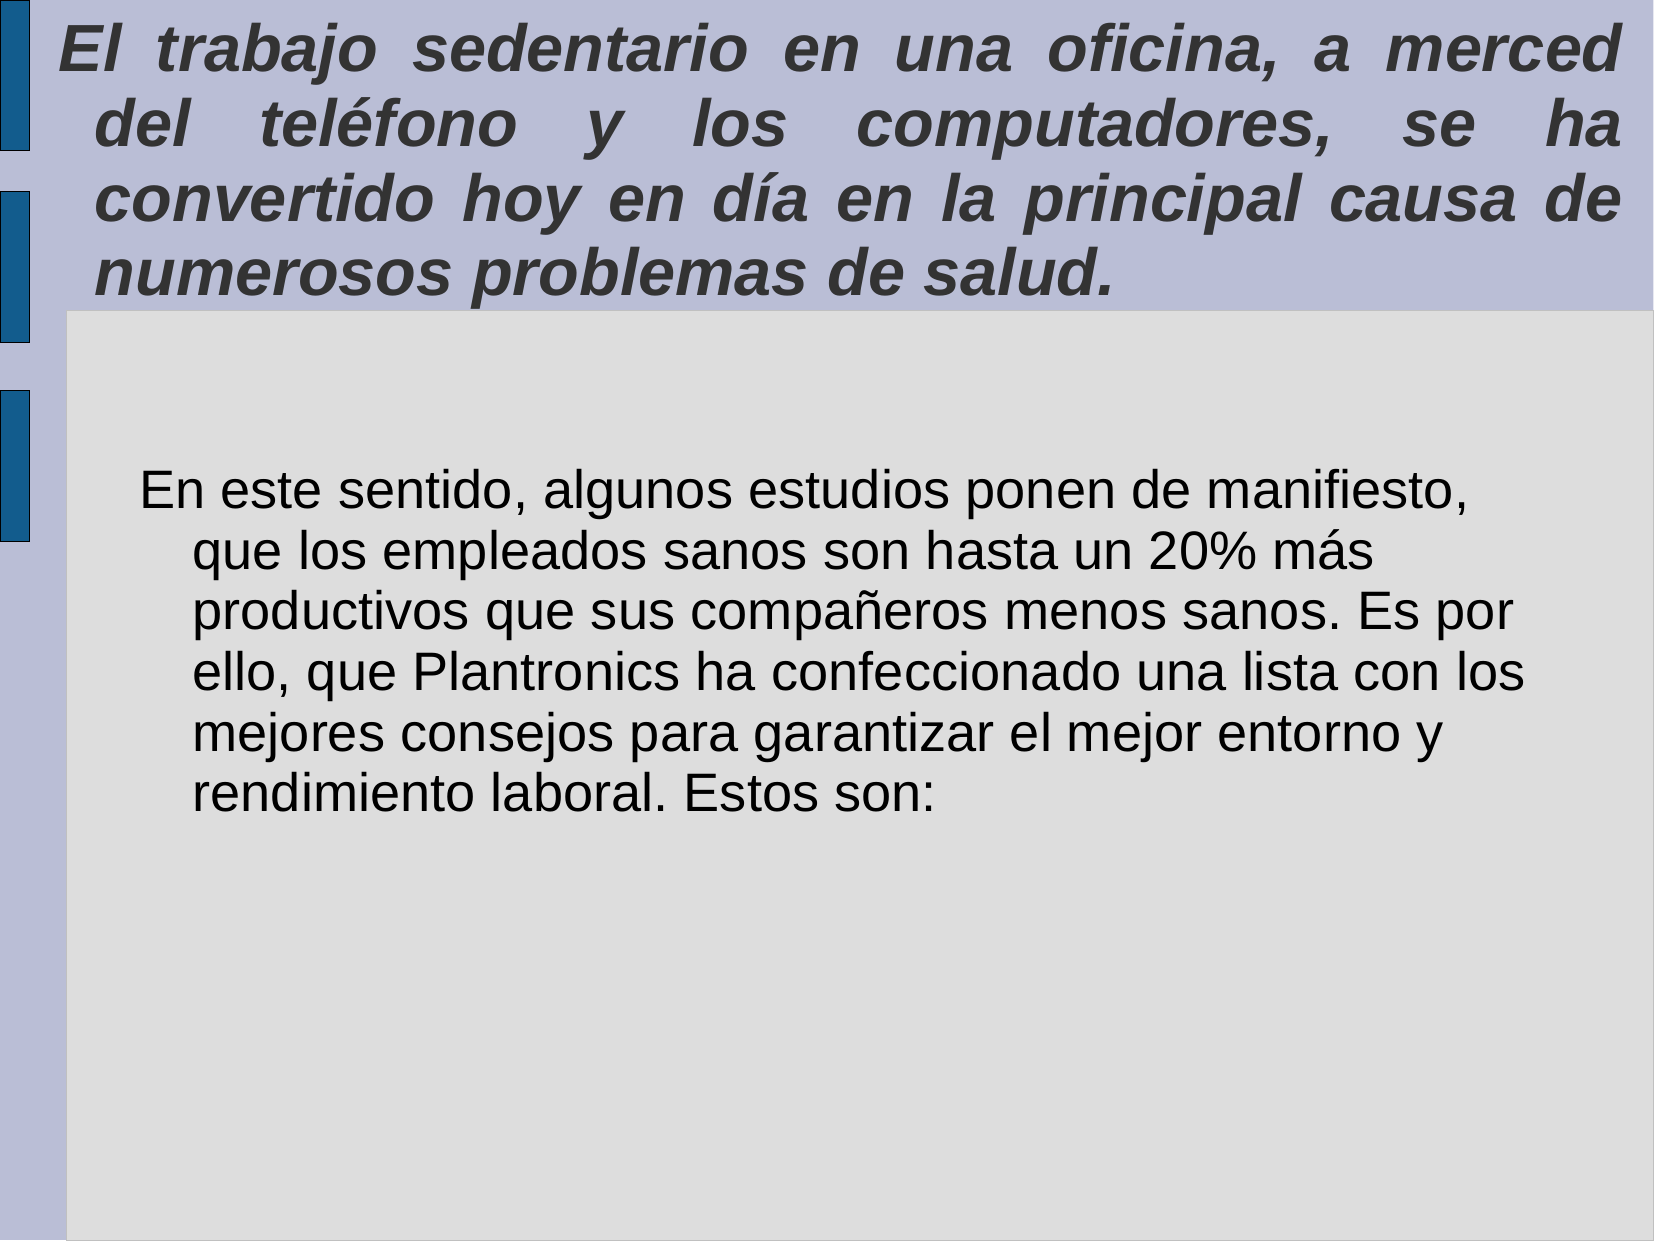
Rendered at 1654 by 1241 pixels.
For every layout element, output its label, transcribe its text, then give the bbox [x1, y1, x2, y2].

title El trabajo sedentario en una oficina, a merced del teléfono y los computadores, se ha convertido hoy en día en la principal causa de numerosos problemas de salud. [59, 10, 1625, 311]
list En este sentido, algunos estudios ponen de manifiesto, que los empleados sanos son hasta un 20% más productivos que sus compañeros menos sanos. Es por ello, que Plantronics ha confeccionado una lista con los mejores consejos para garantizar el mejor entorno y rendimiento laboral. Estos son: [121, 344, 1534, 1127]
